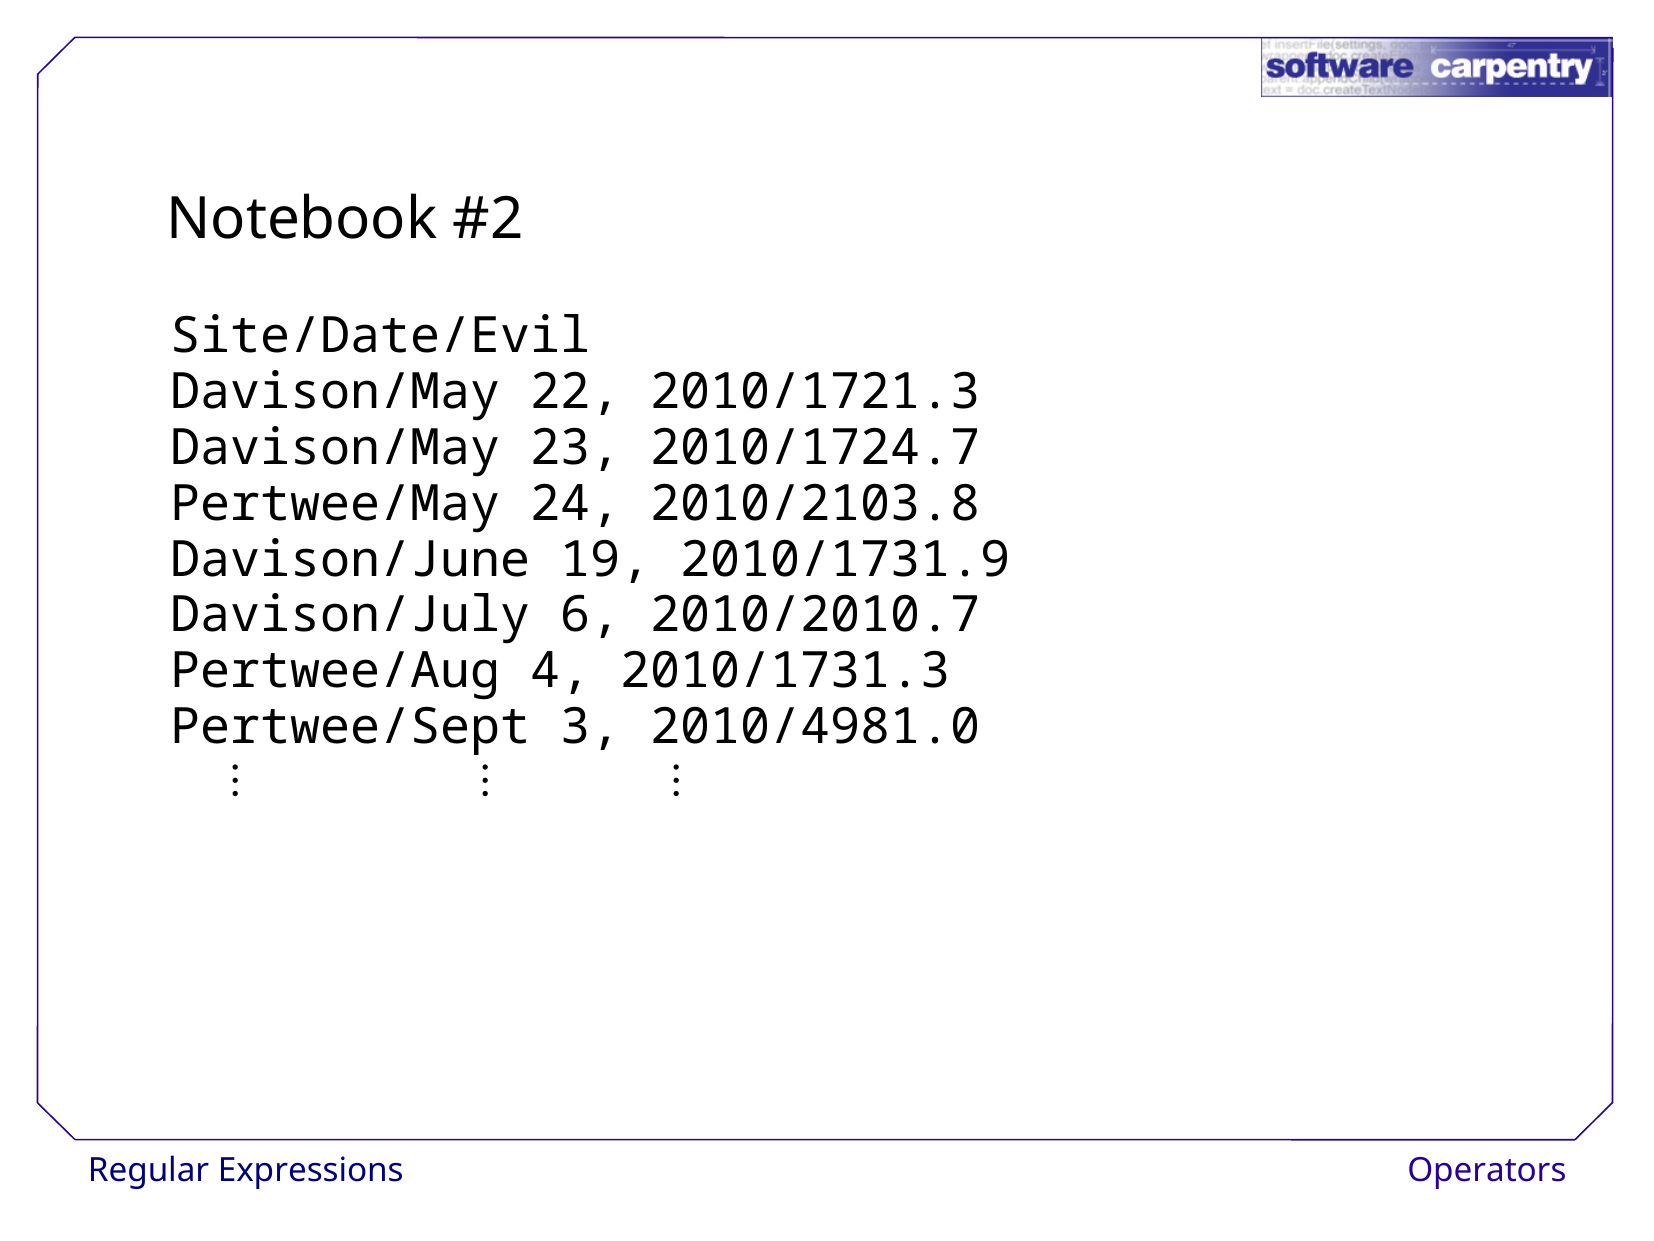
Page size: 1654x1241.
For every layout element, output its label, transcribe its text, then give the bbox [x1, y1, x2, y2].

picture [1261, 39, 1613, 97]
text_box Site/Date/Evil Davison/May 22, 2010/1721.3 Davison/May 23, 2010/1724.7 Pertwee/May 24, 2010/2103.8 Davison/June 19, 2010/1731.9 Davison/July 6, 2010/2010.7 Pertwee/Aug 4, 2010/1731.3 Pertwee/Sept 3, 2010/4981.0 ⋮ ⋮ ⋮ [155, 300, 1535, 818]
text_box Notebook #2 [151, 138, 1530, 259]
